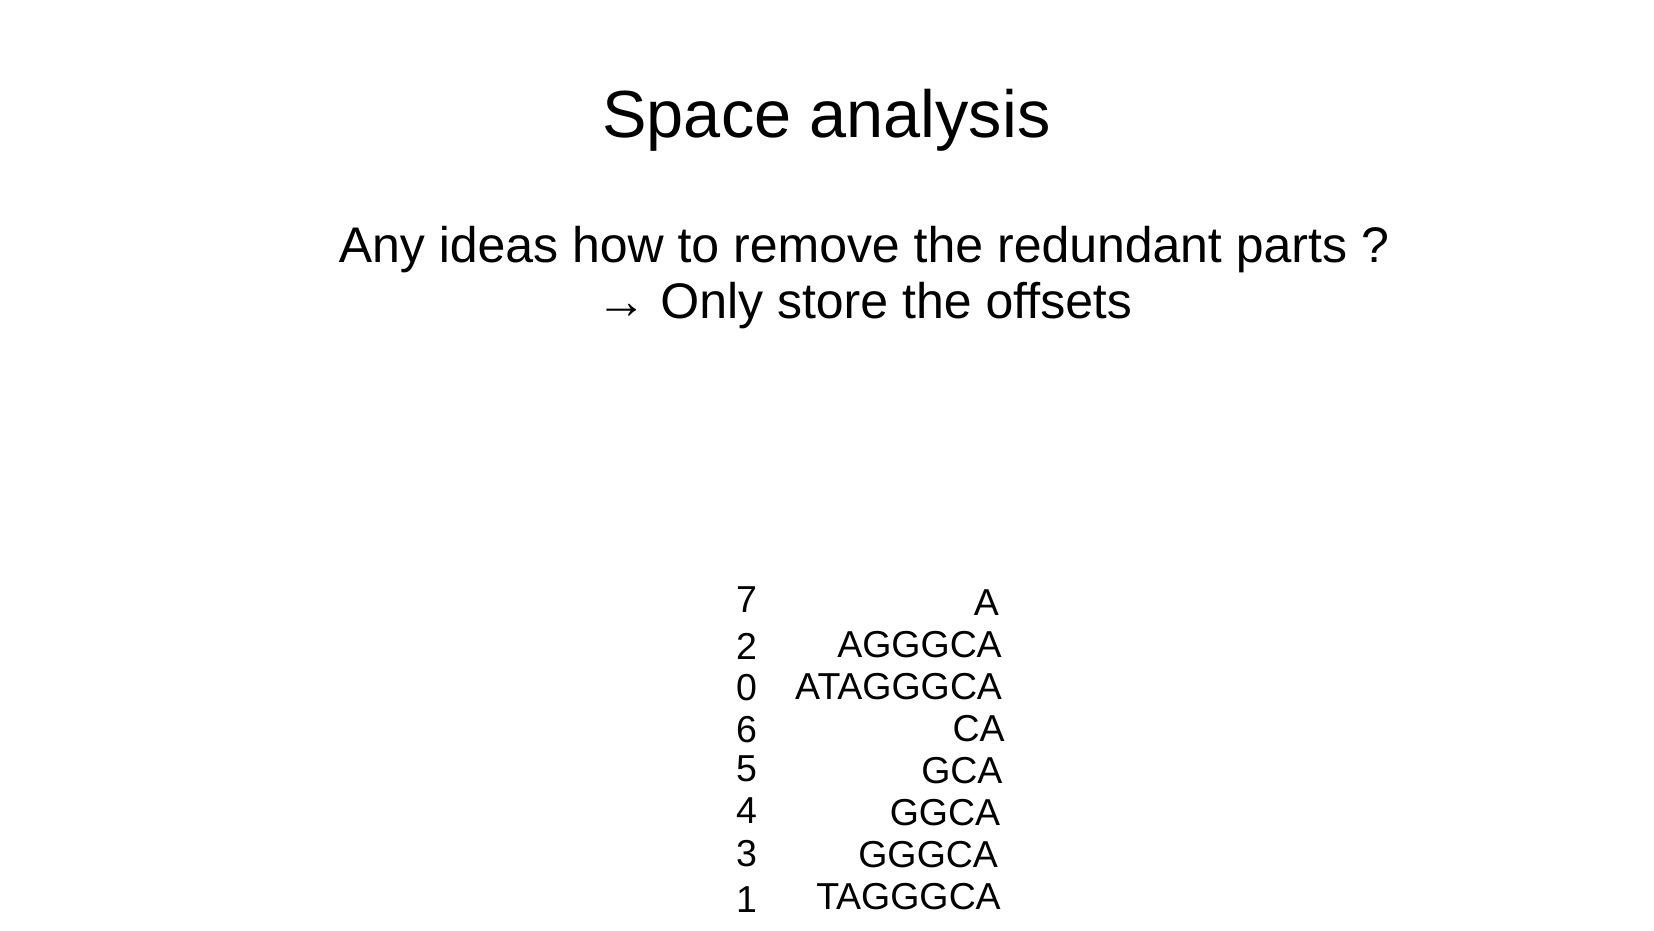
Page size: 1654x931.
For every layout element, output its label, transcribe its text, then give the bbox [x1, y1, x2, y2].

title Space analysis [82, 12, 1571, 217]
text_box 4 [721, 782, 759, 824]
text_box 3 [721, 824, 759, 870]
text_box 0 [721, 675, 759, 700]
text_box 5 [721, 739, 759, 782]
text_box 2 [721, 628, 759, 675]
text_box A AGGGCA ATAGGGCA CA GCA GGCA GGGCA TAGGGCA [780, 574, 1026, 931]
text_box 1 [721, 870, 759, 928]
subtitle Any ideas how to remove the redundant parts ? → Only store the offsets [82, 217, 1647, 887]
text_box 6 [721, 700, 759, 739]
text_box 7 [721, 570, 759, 628]
